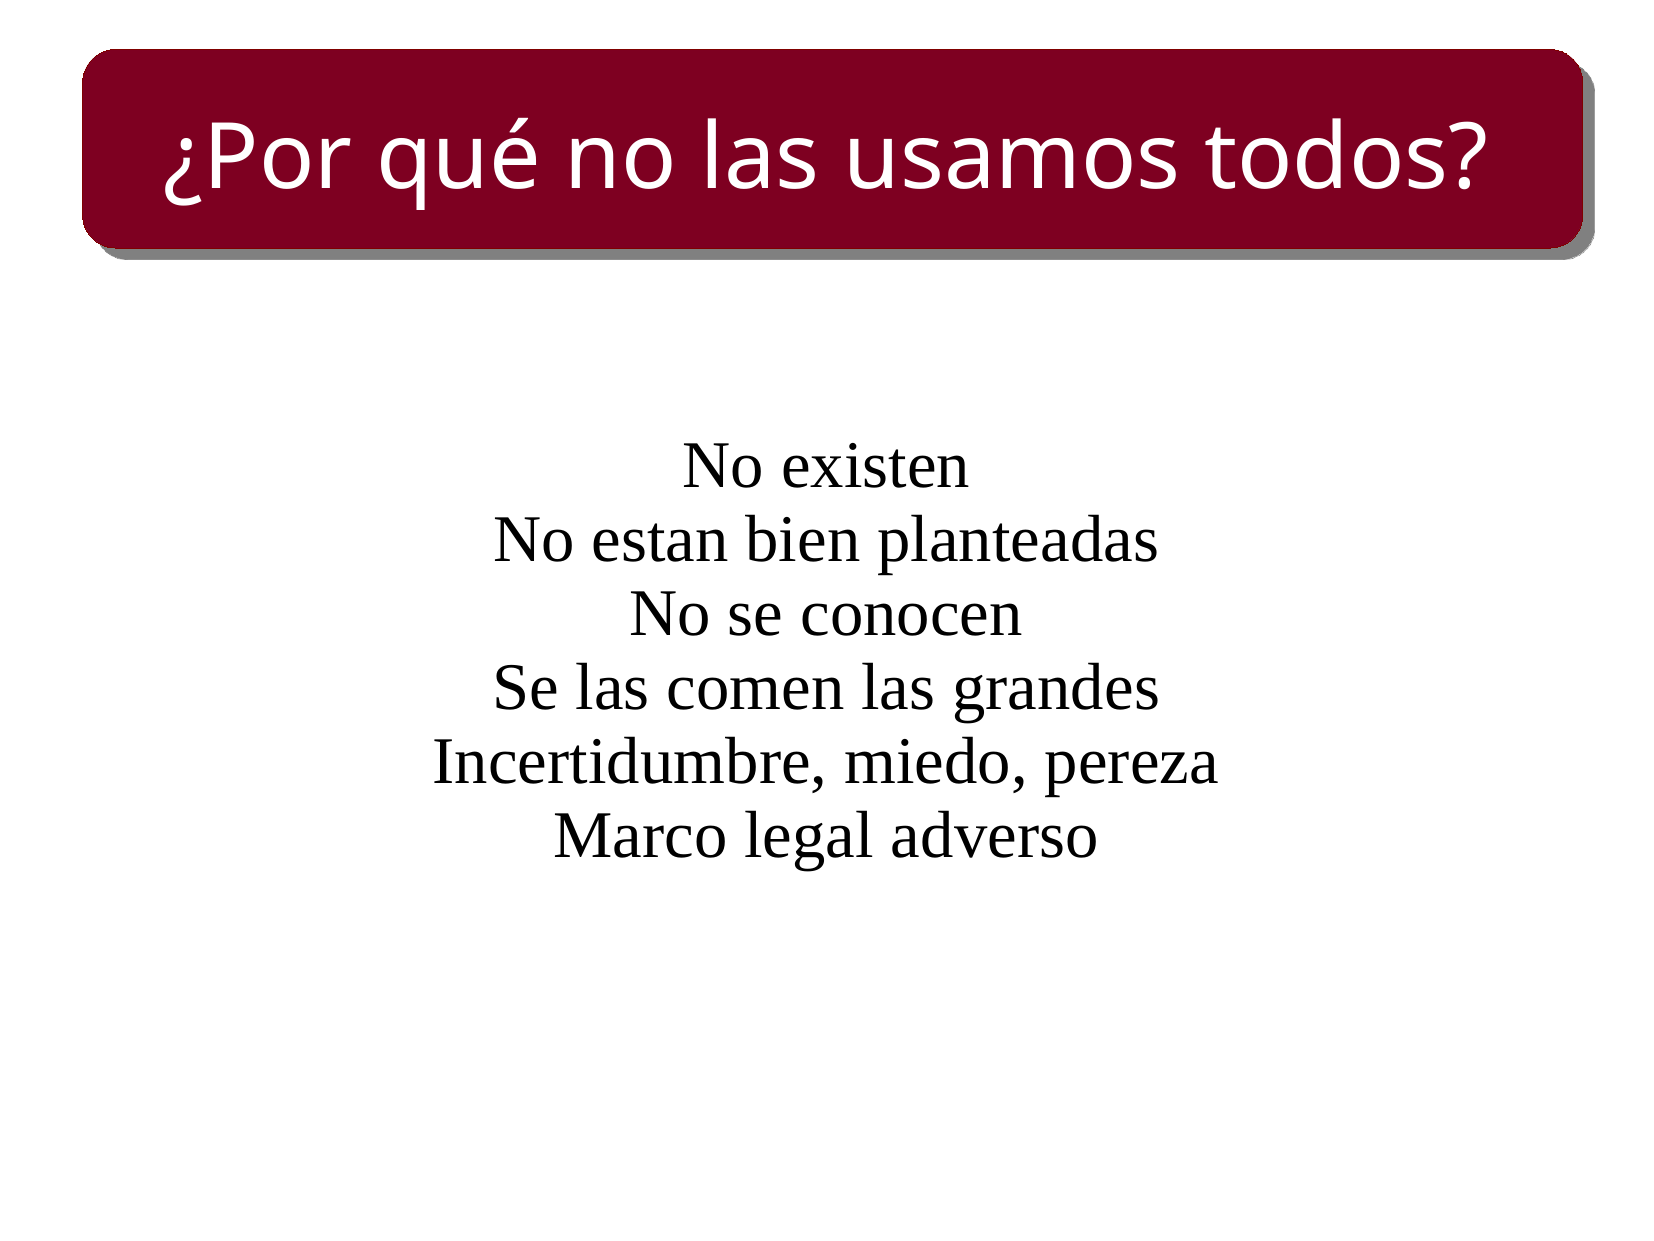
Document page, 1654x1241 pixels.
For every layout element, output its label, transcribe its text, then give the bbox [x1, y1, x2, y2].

subtitle No existen No estan bien planteadas No se conocen Se las comen las grandes Incertidumbre, miedo, pereza Marco legal adverso [82, 290, 1571, 1010]
title ¿Por qué no las usamos todos? [82, 49, 1571, 257]
